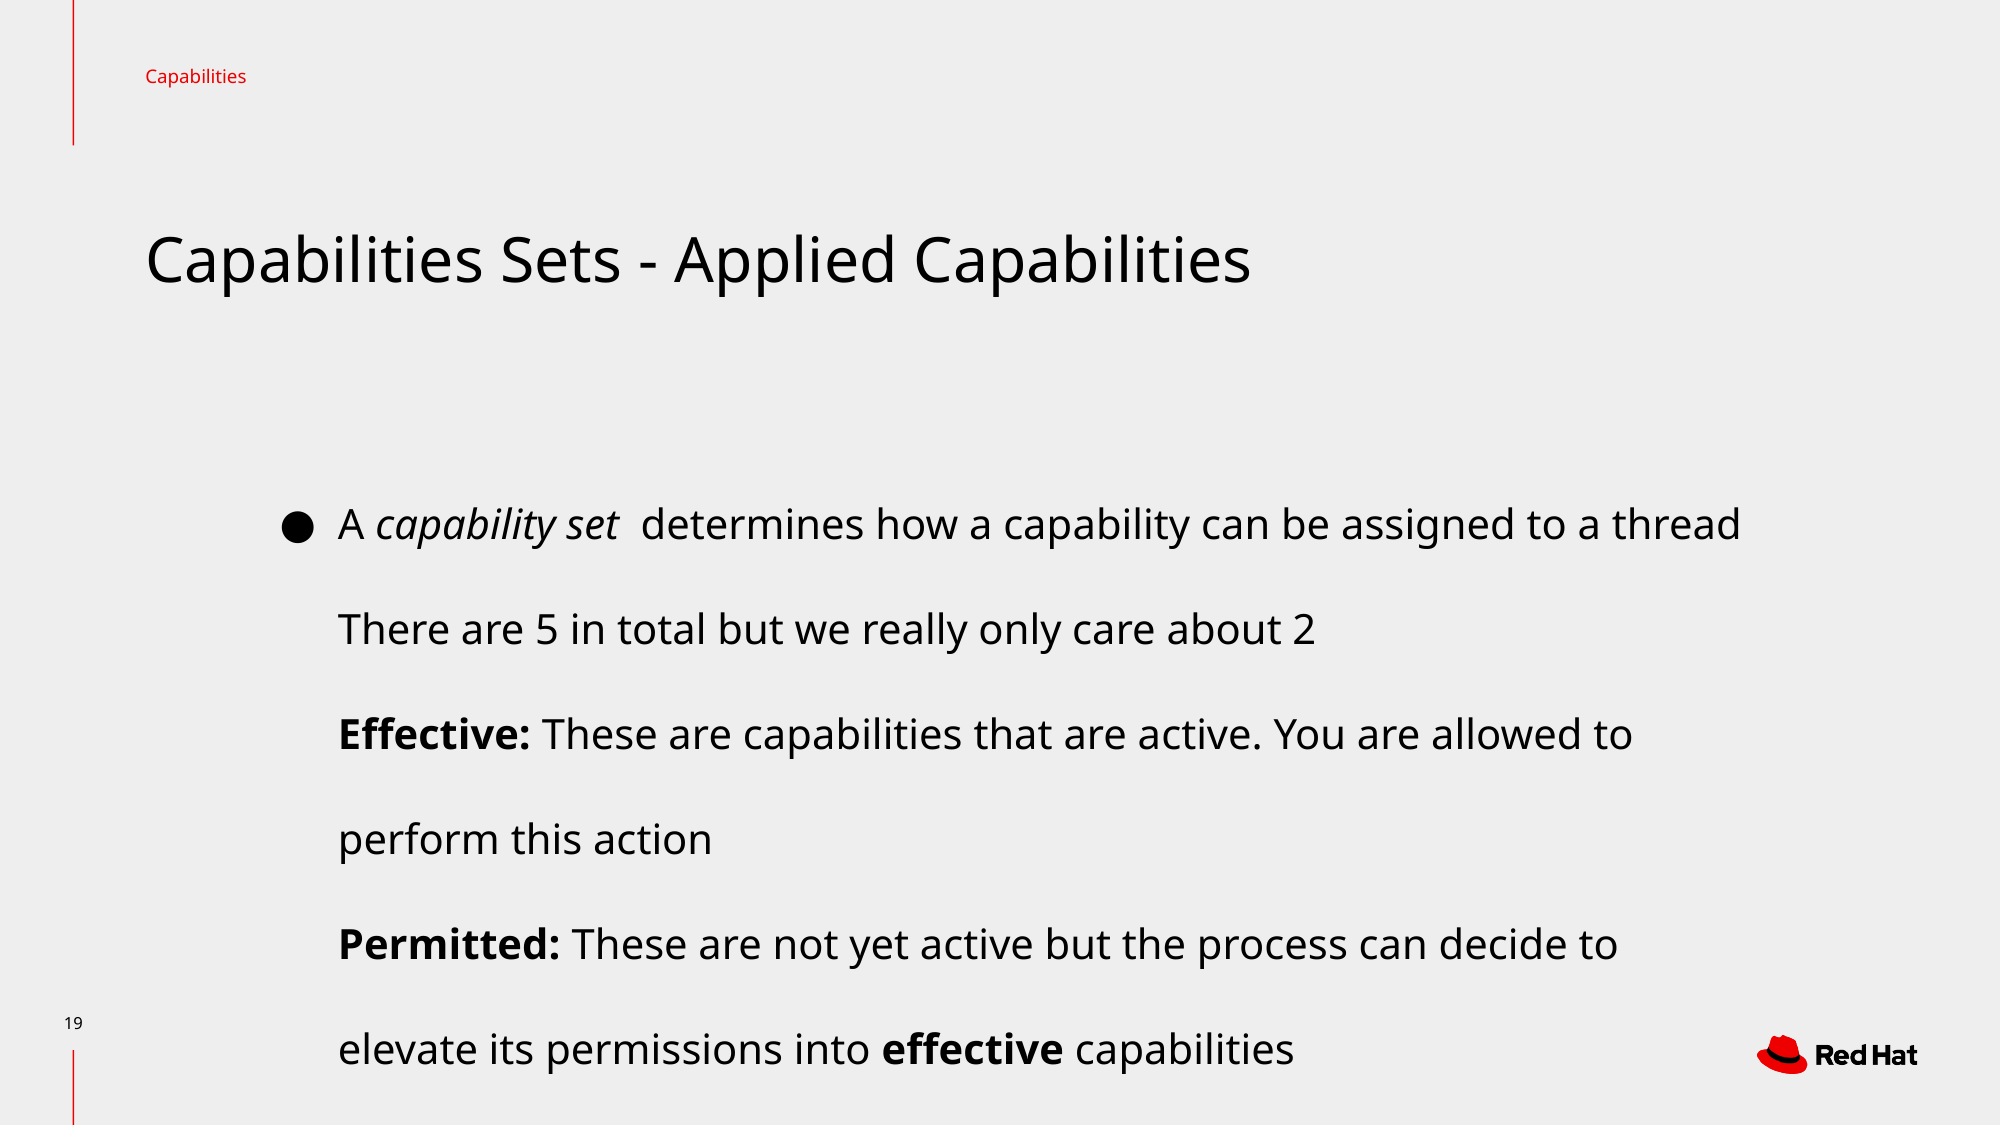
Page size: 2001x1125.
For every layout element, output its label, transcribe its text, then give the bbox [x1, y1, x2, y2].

picture [1757, 1035, 1918, 1074]
title Capabilities Sets - Applied Capabilities [73, 193, 1713, 353]
title A capability set determines how a capability can be assigned to a thread There are 5 in total but we really only care about 2 Effective: These are capabilities that are active. You are allowed to perform this action Permitted: These are not yet active but the process can decide to elevate its permissions into effective capabilities [262, 442, 1763, 1012]
subtitle Capabilities [73, 9, 919, 143]
slide_number <number> [13, 1012, 134, 1036]
